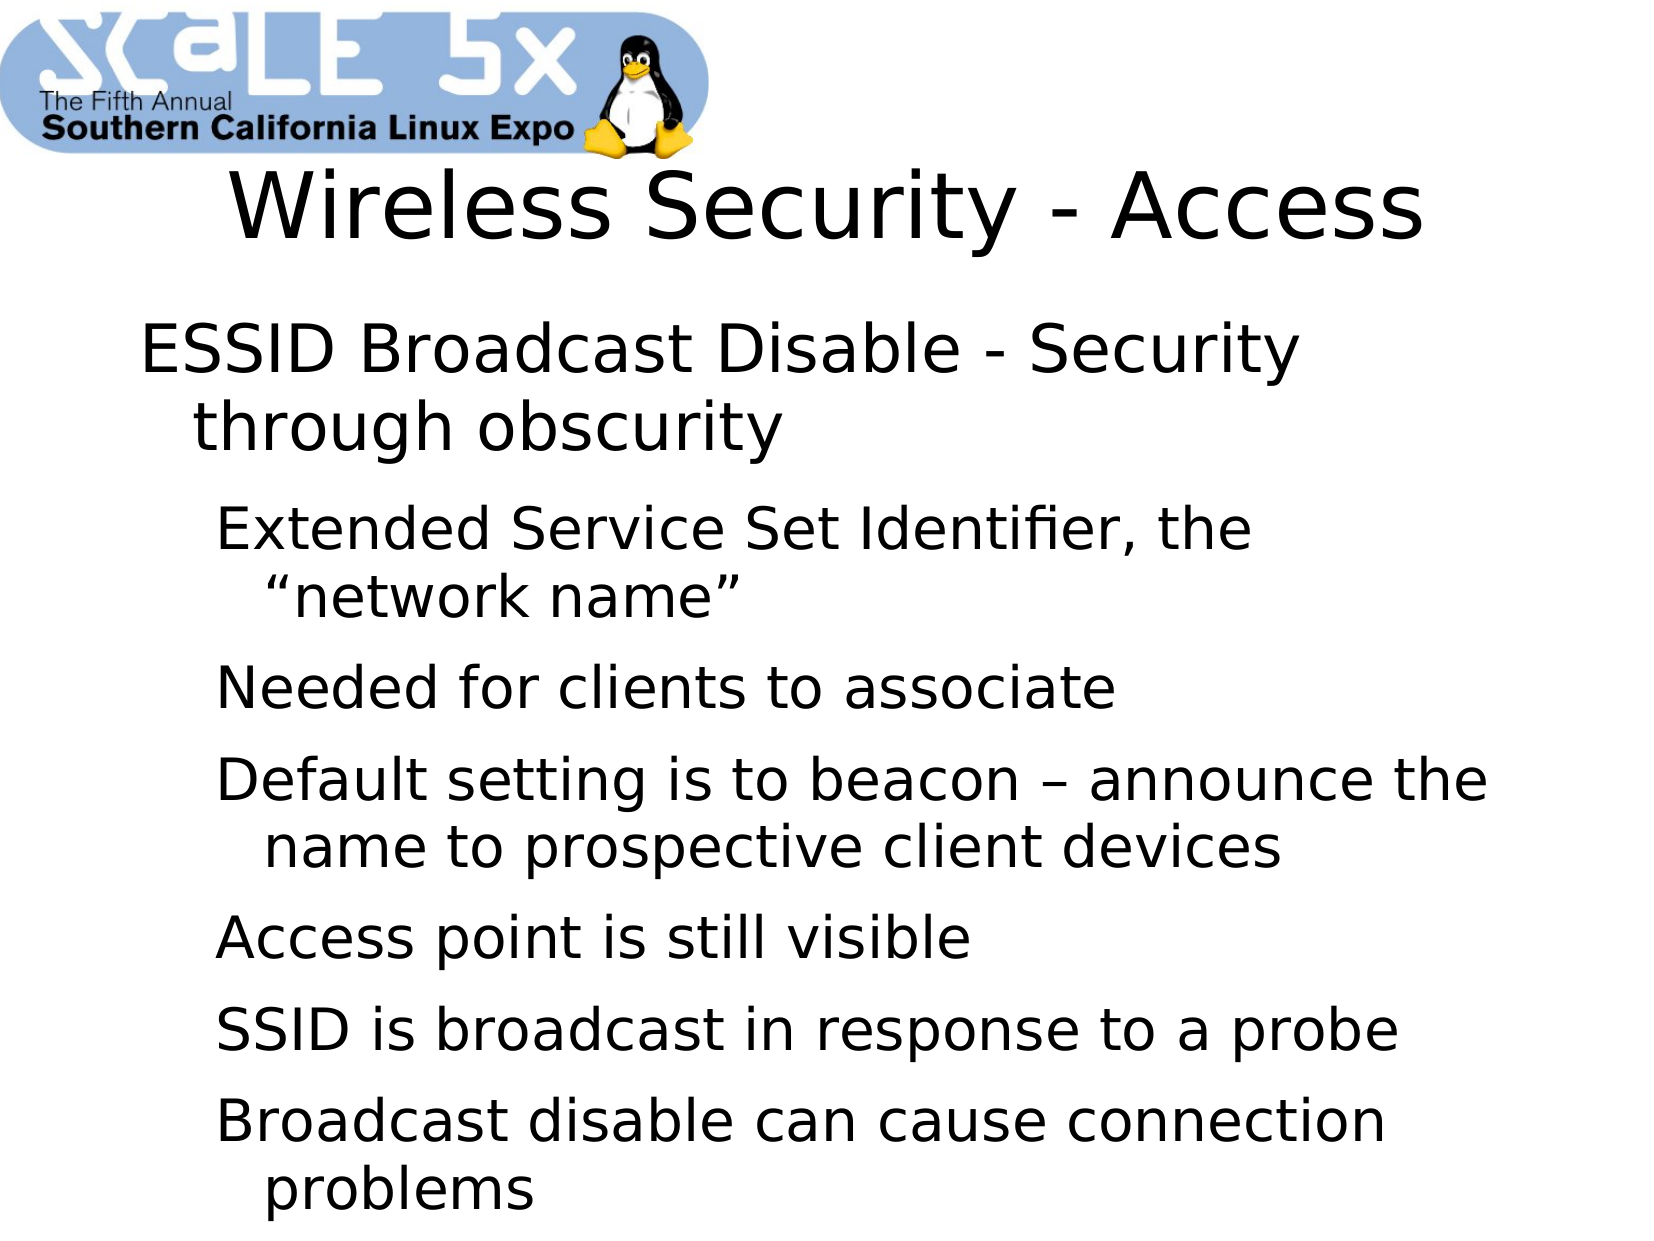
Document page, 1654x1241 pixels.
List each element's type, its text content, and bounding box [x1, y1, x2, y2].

picture [0, 3, 709, 159]
list ESSID Broadcast Disable - Security through obscurity Extended Service Set Identifier, the “network name” Needed for clients to associate Default setting is to beacon – announce the name to prospective client devices Access point is still visible SSID is broadcast in response to a probe Broadcast disable can cause connection problems [121, 310, 1533, 1224]
title Wireless Security - Access [121, 102, 1533, 310]
